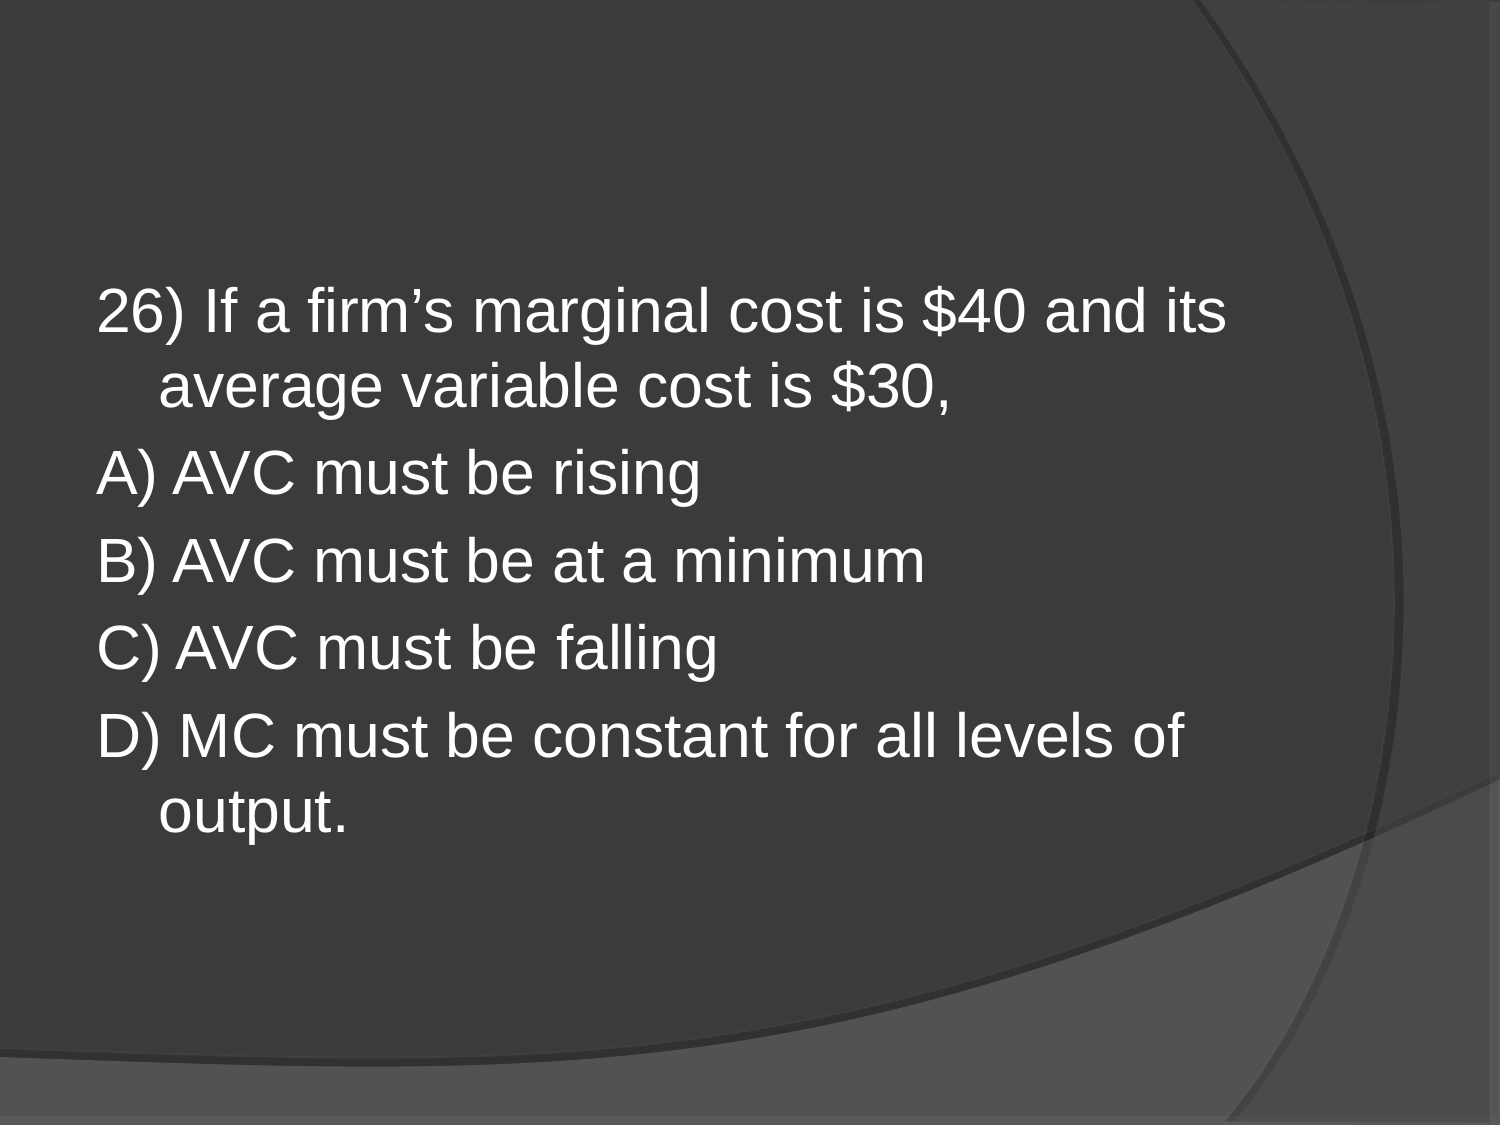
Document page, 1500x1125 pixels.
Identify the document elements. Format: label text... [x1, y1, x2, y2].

list 26) If a firm’s marginal cost is $40 and its average variable cost is $30, A) AVC must be rising B) AVC must be at a minimum C) AVC must be falling D) MC must be constant for all levels of output. [75, 262, 1300, 1005]
